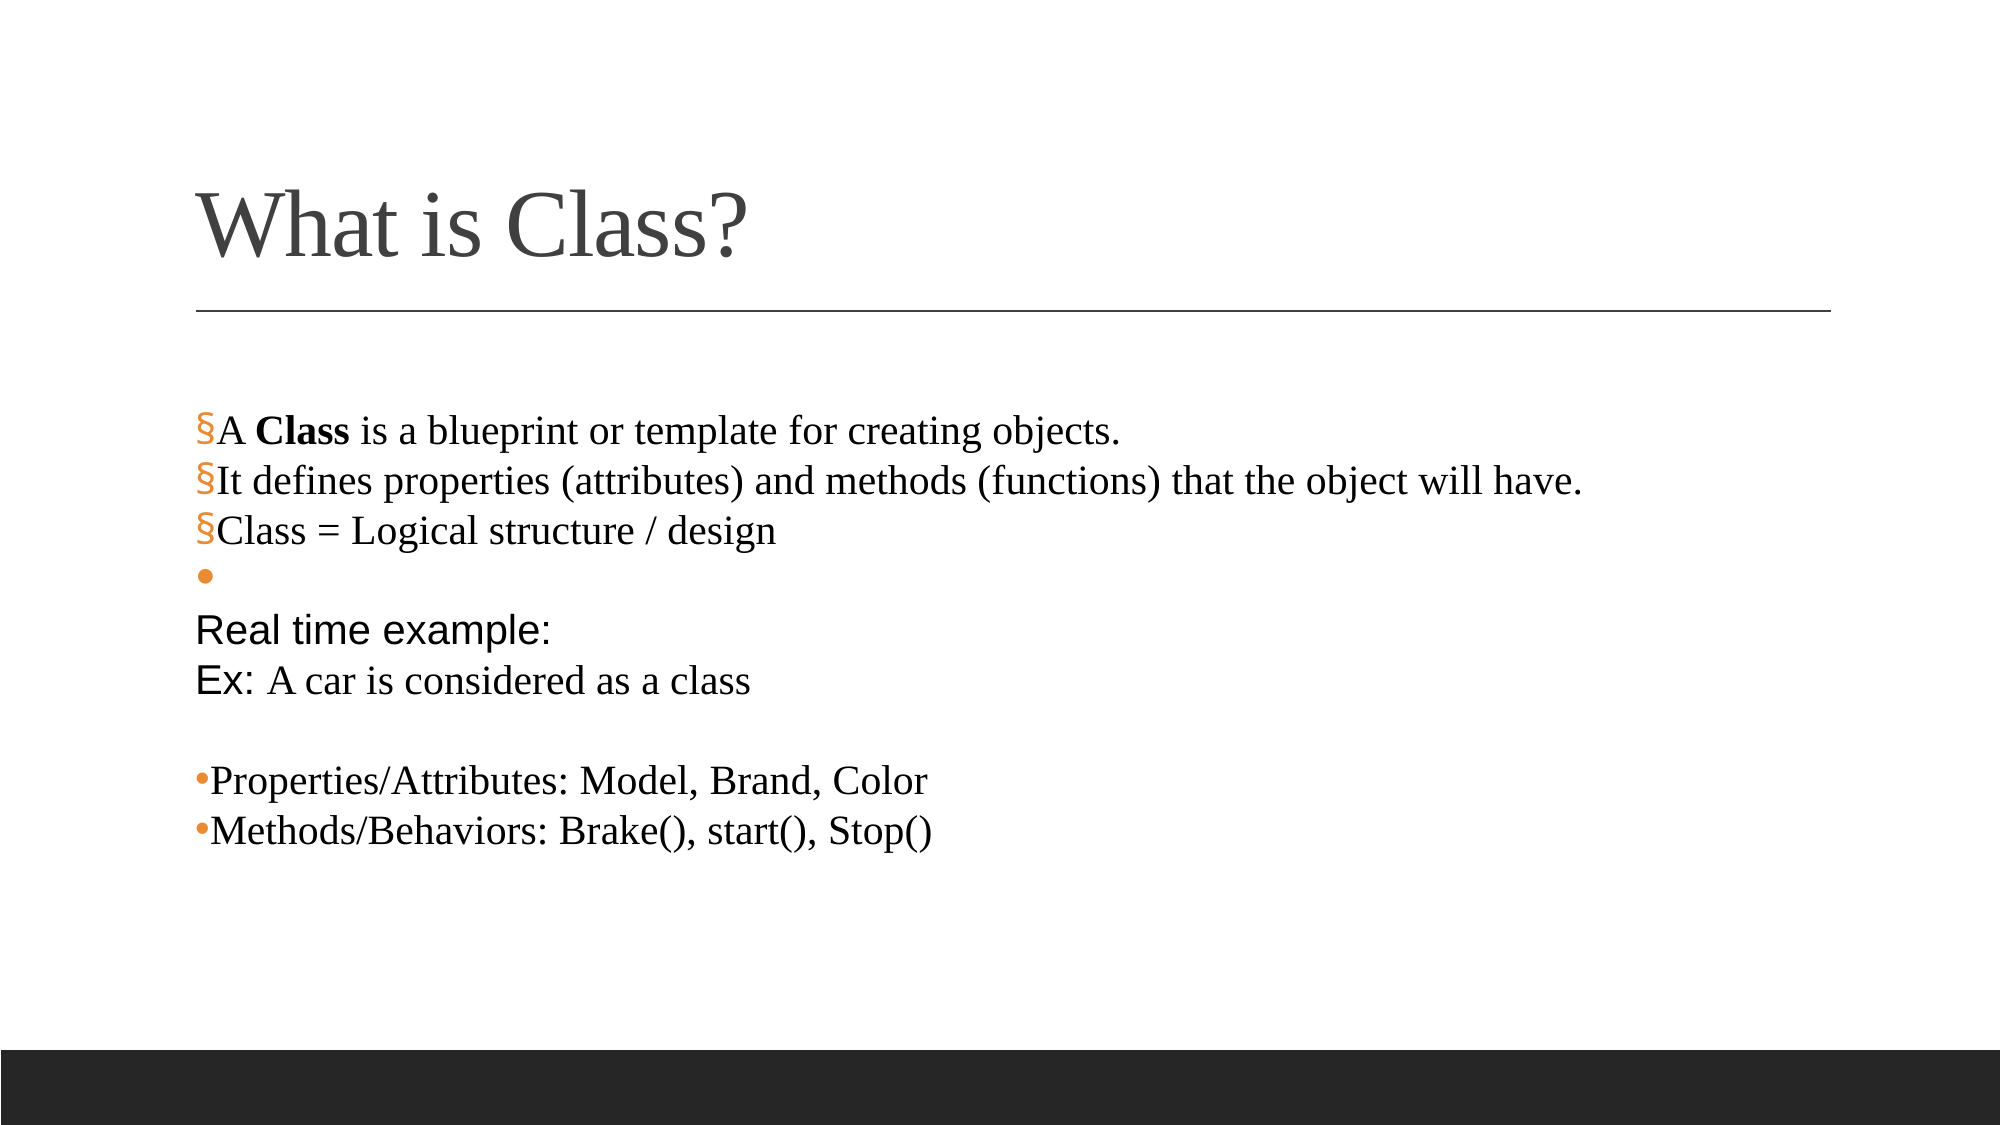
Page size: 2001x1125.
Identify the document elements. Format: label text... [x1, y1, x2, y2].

title What is Class? [180, 47, 1831, 286]
list A Class is a blueprint or template for creating objects. It defines properties (attributes) and methods (functions) that the object will have. Class = Logical structure / design Real time example: Ex: A car is considered as a class Properties/Attributes: Model, Brand, Color Methods/Behaviors: Brake(), start(), Stop() [180, 393, 1609, 863]
